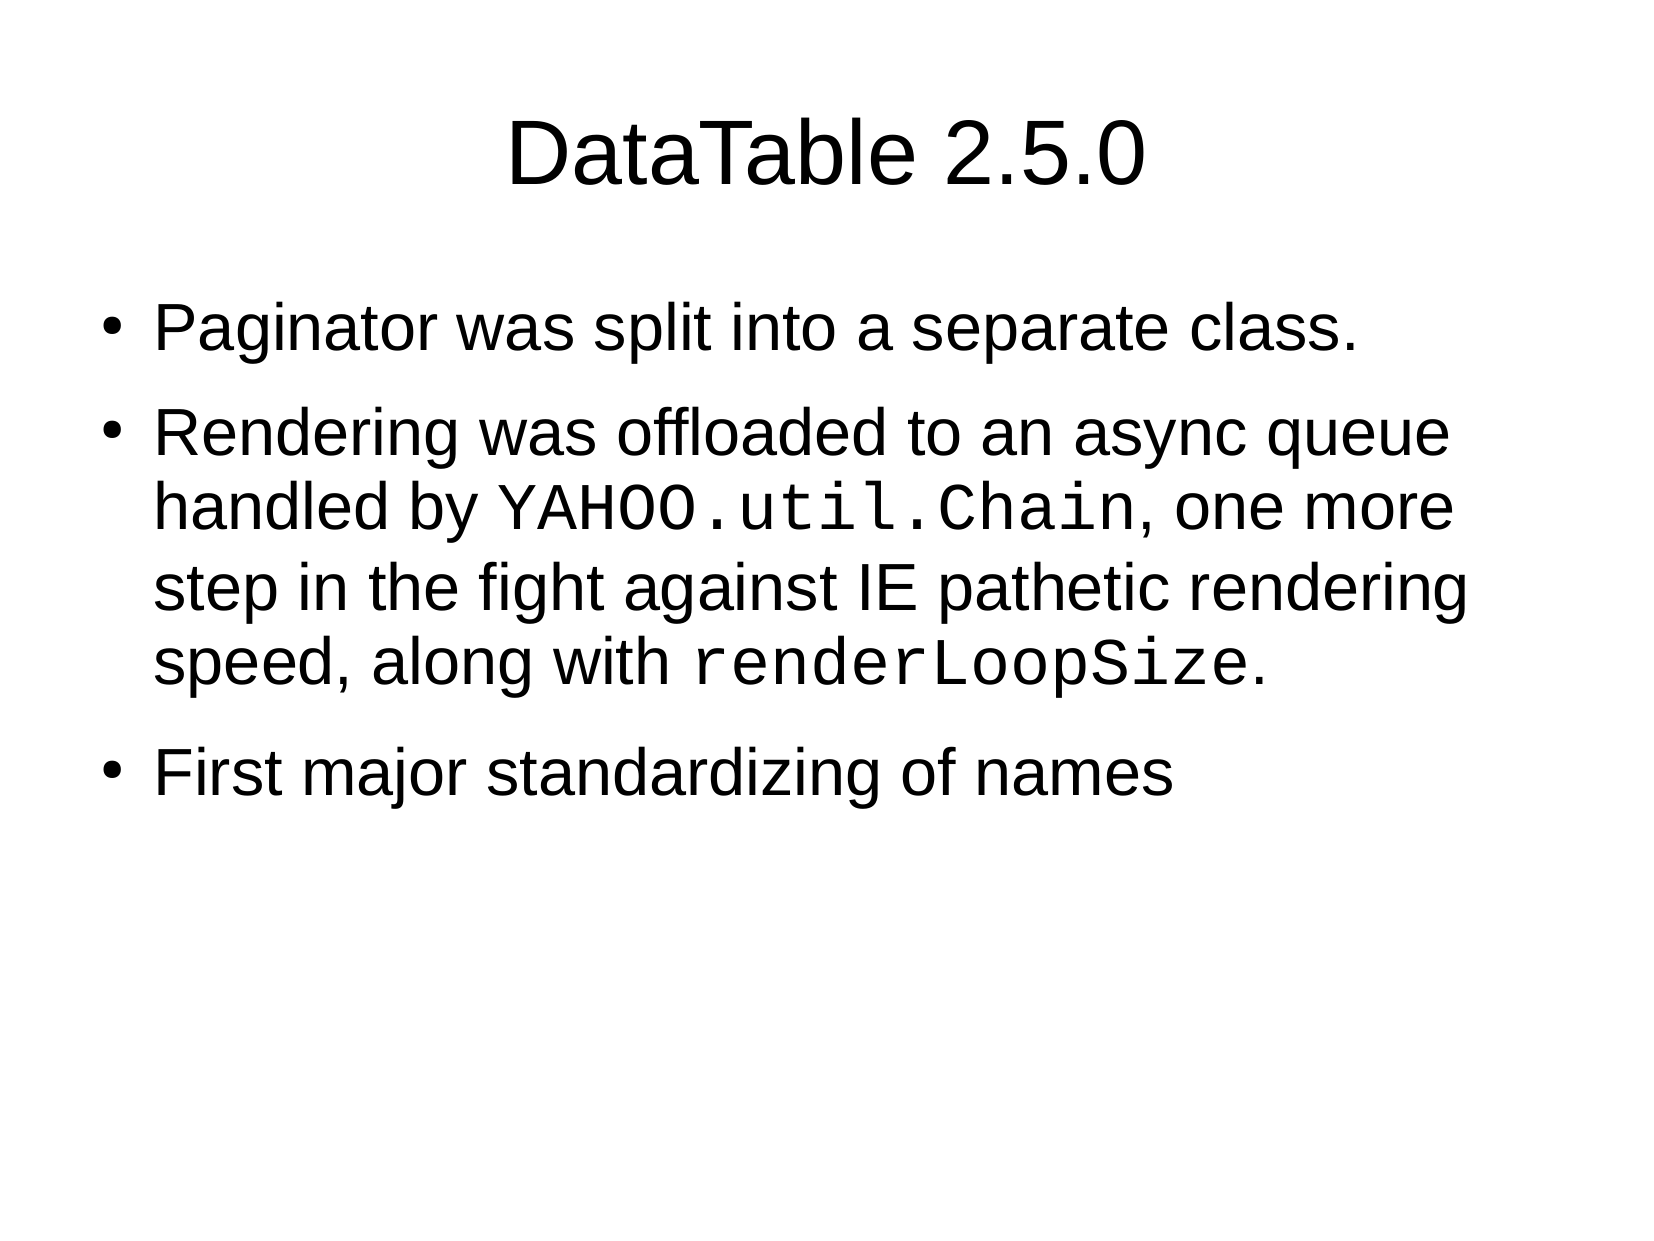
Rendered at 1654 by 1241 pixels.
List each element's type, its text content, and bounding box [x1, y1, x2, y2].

list Paginator was split into a separate class. Rendering was offloaded to an async queue handled by YAHOO.util.Chain, one more step in the fight against IE pathetic rendering speed, along with renderLoopSize. First major standardizing of names [82, 290, 1571, 1094]
title DataTable 2.5.0 [82, 56, 1571, 250]
